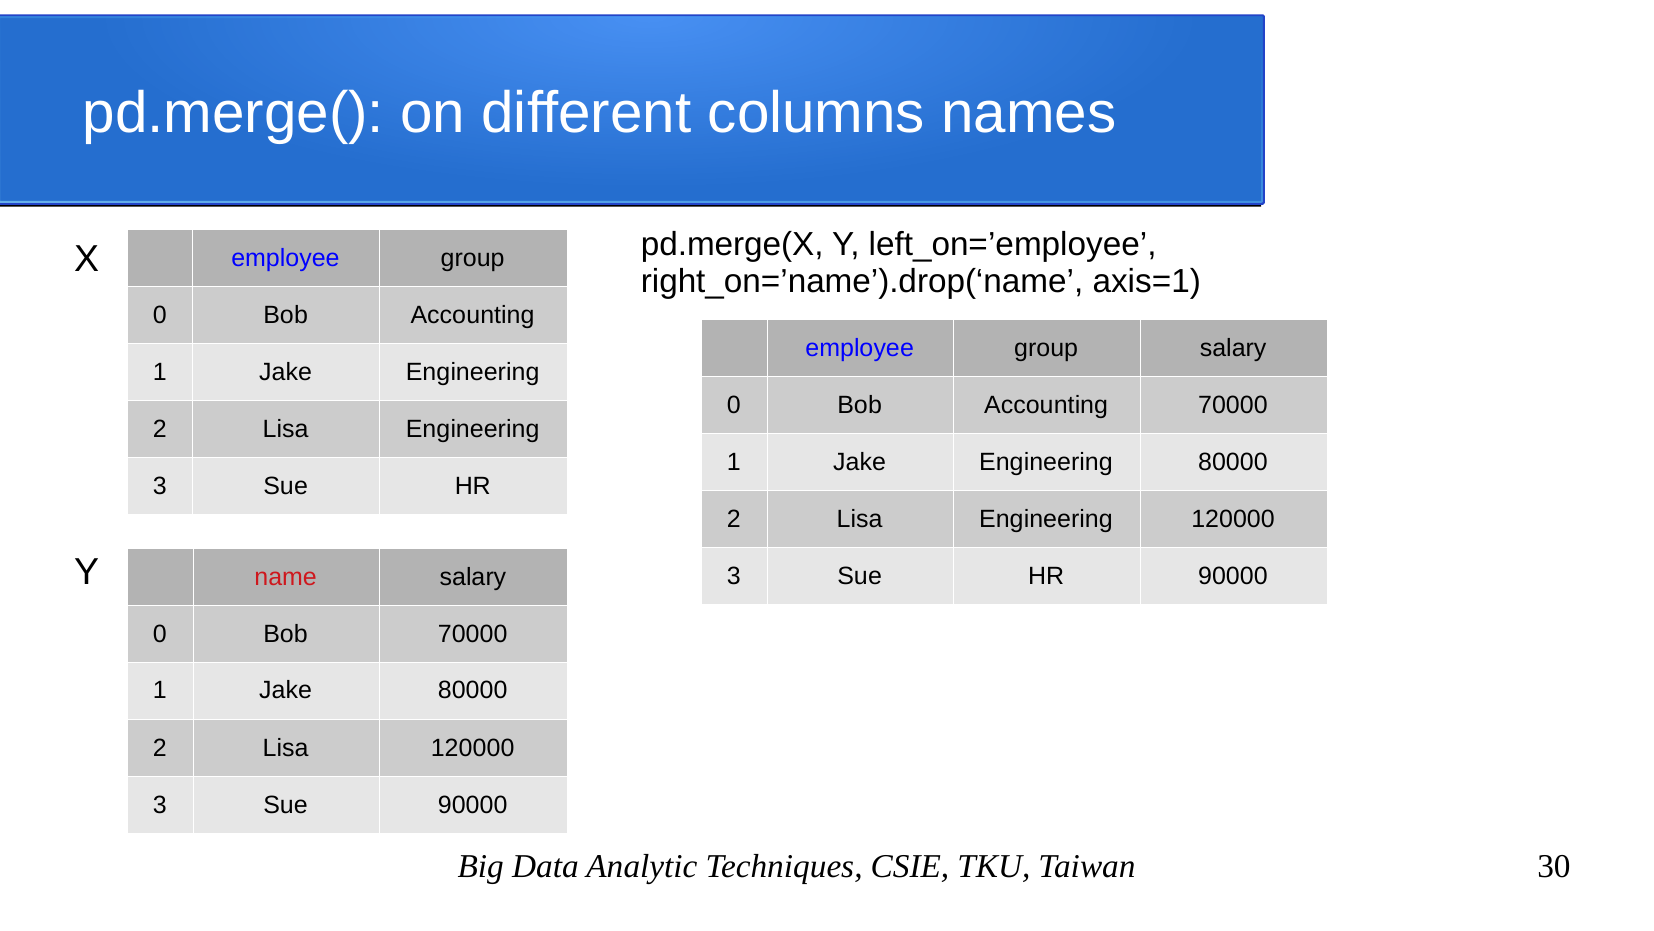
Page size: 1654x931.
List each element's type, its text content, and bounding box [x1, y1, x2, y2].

table_cell 90000 [380, 777, 567, 833]
table_cell 2 [702, 491, 767, 547]
table_cell 3 [128, 777, 193, 833]
text_box X [59, 230, 128, 288]
table_cell 1 [128, 344, 192, 400]
table_header employee [193, 230, 379, 286]
table_cell HR [380, 458, 567, 514]
table_cell 1 [128, 663, 193, 719]
table_header group [380, 230, 567, 286]
table_cell Jake [194, 663, 379, 719]
table_cell Engineering [380, 401, 567, 457]
table_header group [954, 320, 1140, 376]
table_cell 70000 [1141, 377, 1327, 433]
table_cell Engineering [954, 434, 1140, 490]
table_header salary [1141, 320, 1327, 376]
table_cell 0 [702, 377, 767, 433]
table_cell 90000 [1141, 548, 1327, 604]
table_cell Engineering [954, 491, 1140, 547]
table_cell 1 [702, 434, 767, 490]
table_cell Bob [194, 606, 379, 662]
table_header salary [380, 549, 567, 605]
table_cell 0 [128, 287, 192, 343]
table_cell Engineering [380, 344, 567, 400]
table_cell Sue [193, 458, 379, 514]
table_cell Bob [193, 287, 379, 343]
table_header [128, 230, 192, 286]
table_cell 3 [128, 458, 192, 514]
table_cell 3 [702, 548, 767, 604]
table_cell 120000 [380, 720, 567, 776]
table_cell Jake [768, 434, 953, 490]
table_cell 120000 [1141, 491, 1327, 547]
table_cell Sue [768, 548, 953, 604]
table_cell 70000 [380, 606, 567, 662]
table_cell Lisa [194, 720, 379, 776]
table_cell Accounting [380, 287, 567, 343]
table_cell Lisa [193, 401, 379, 457]
title pd.merge(): on different columns names [82, 35, 1235, 189]
table_cell HR [954, 548, 1140, 604]
table_cell 2 [128, 720, 193, 776]
text_box Y [59, 543, 128, 601]
table_cell 0 [128, 606, 193, 662]
table_cell Lisa [768, 491, 953, 547]
table_cell 80000 [1141, 434, 1327, 490]
table_cell Accounting [954, 377, 1140, 433]
text_box pd.merge(X, Y, left_on=’employee’, right_on=’name’).drop(‘name’, axis=1) [625, 218, 1418, 308]
table_cell 80000 [380, 663, 567, 719]
table_cell Sue [194, 777, 379, 833]
table_header [128, 549, 193, 605]
table_cell 2 [128, 401, 192, 457]
table_header name [194, 549, 379, 605]
table_header employee [768, 320, 953, 376]
table_header [702, 320, 767, 376]
table_cell Bob [768, 377, 953, 433]
table_cell Jake [193, 344, 379, 400]
